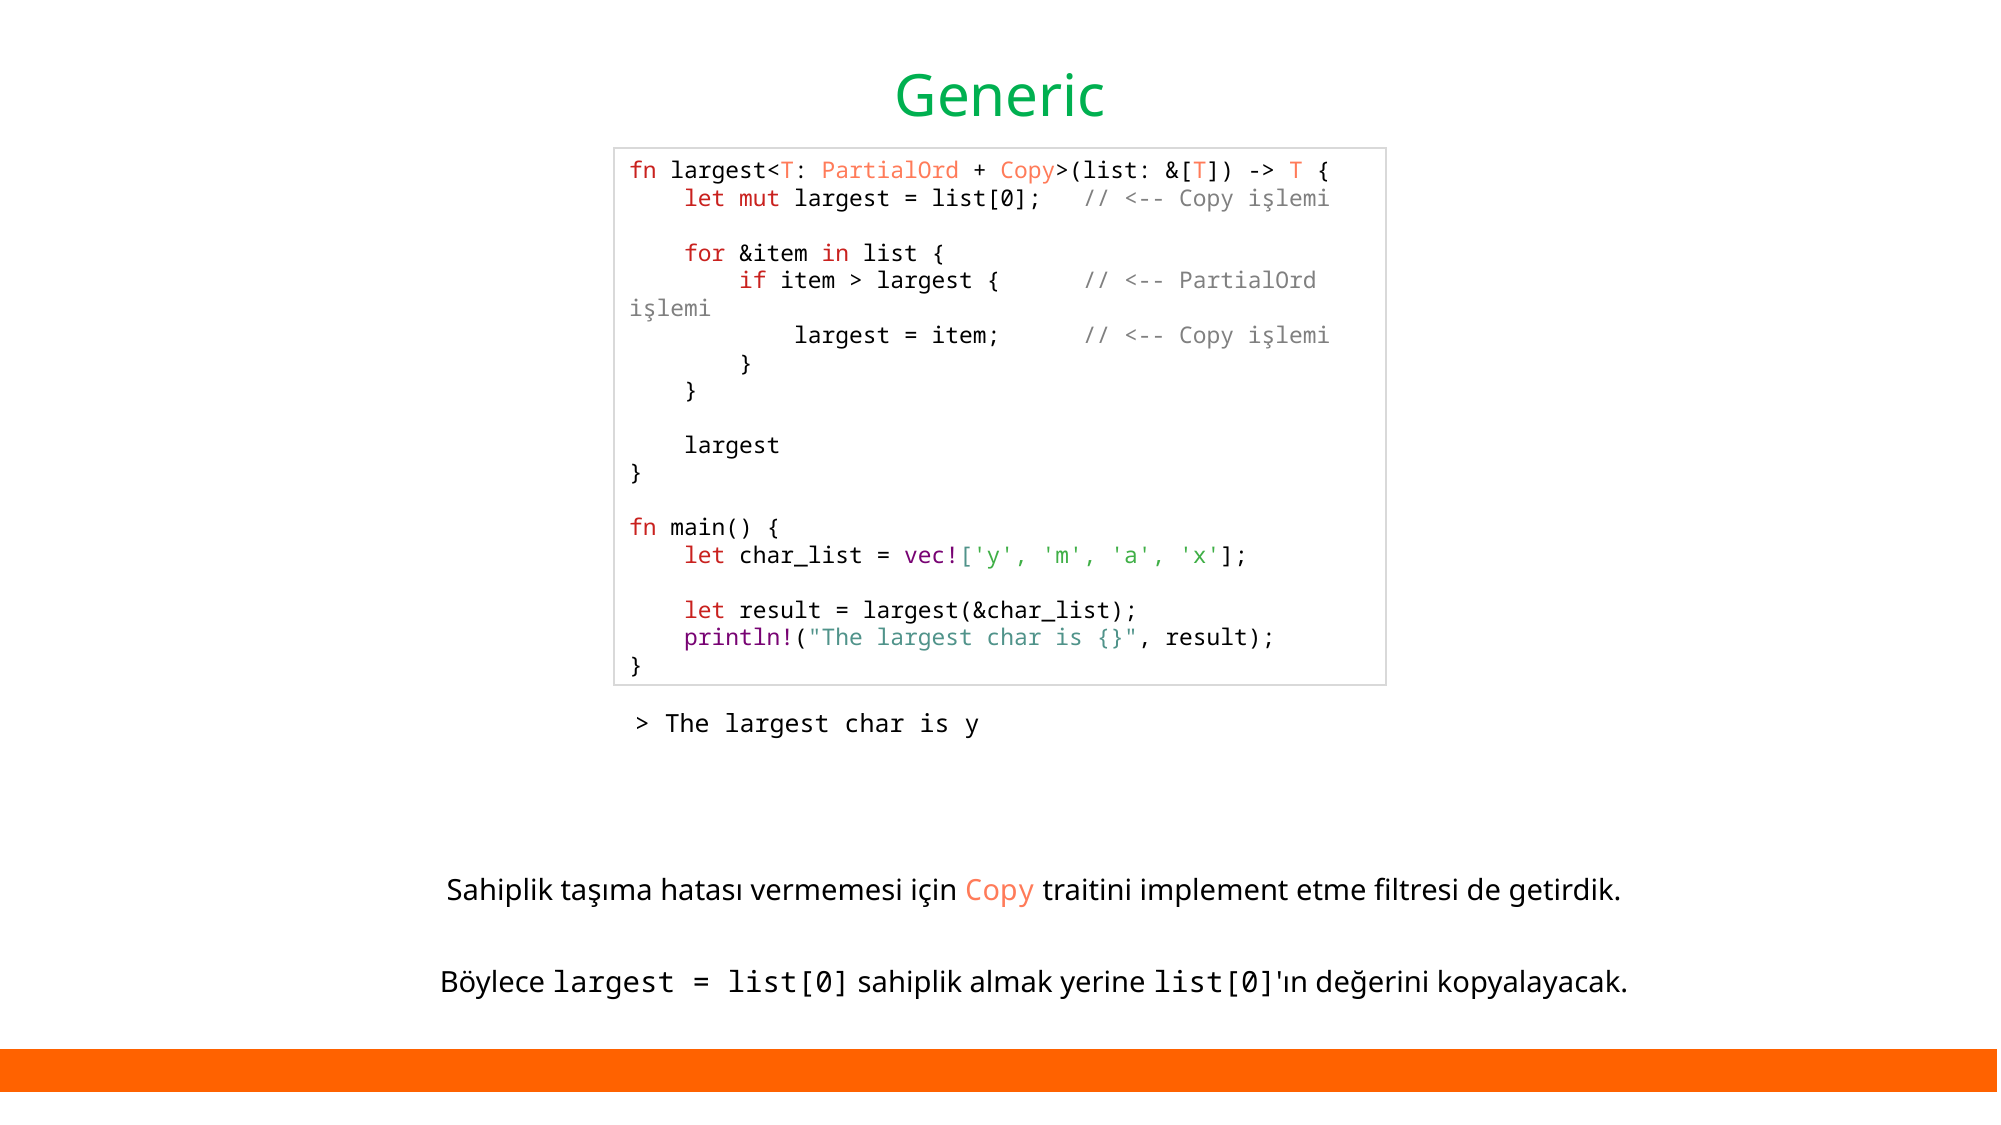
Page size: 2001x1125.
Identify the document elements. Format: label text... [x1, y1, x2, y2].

text_box [0, 1049, 1997, 1092]
text_box Sahiplik taşıma hatası vermemesi için Copy traitini implement etme filtresi de getirdik. Böylece largest = list[0] sahiplik almak yerine list[0]'ın değerini kopyalayacak. [425, 856, 1583, 985]
text_box > The largest char is y [620, 698, 938, 739]
list Generic [420, 59, 1580, 149]
text_box fn largest<T: PartialOrd + Copy>(list: &[T]) -> T { let mut largest = list[0]; // <-- Copy işlemi for &item in list { if item > largest { // <-- PartialOrd işlemi largest = item; // <-- Copy işlemi } } largest } fn main() { let char_list = vec!['y', 'm', 'a', 'x']; let result = largest(&char_list); println!("The largest char is {}", result); } [614, 148, 1386, 686]
